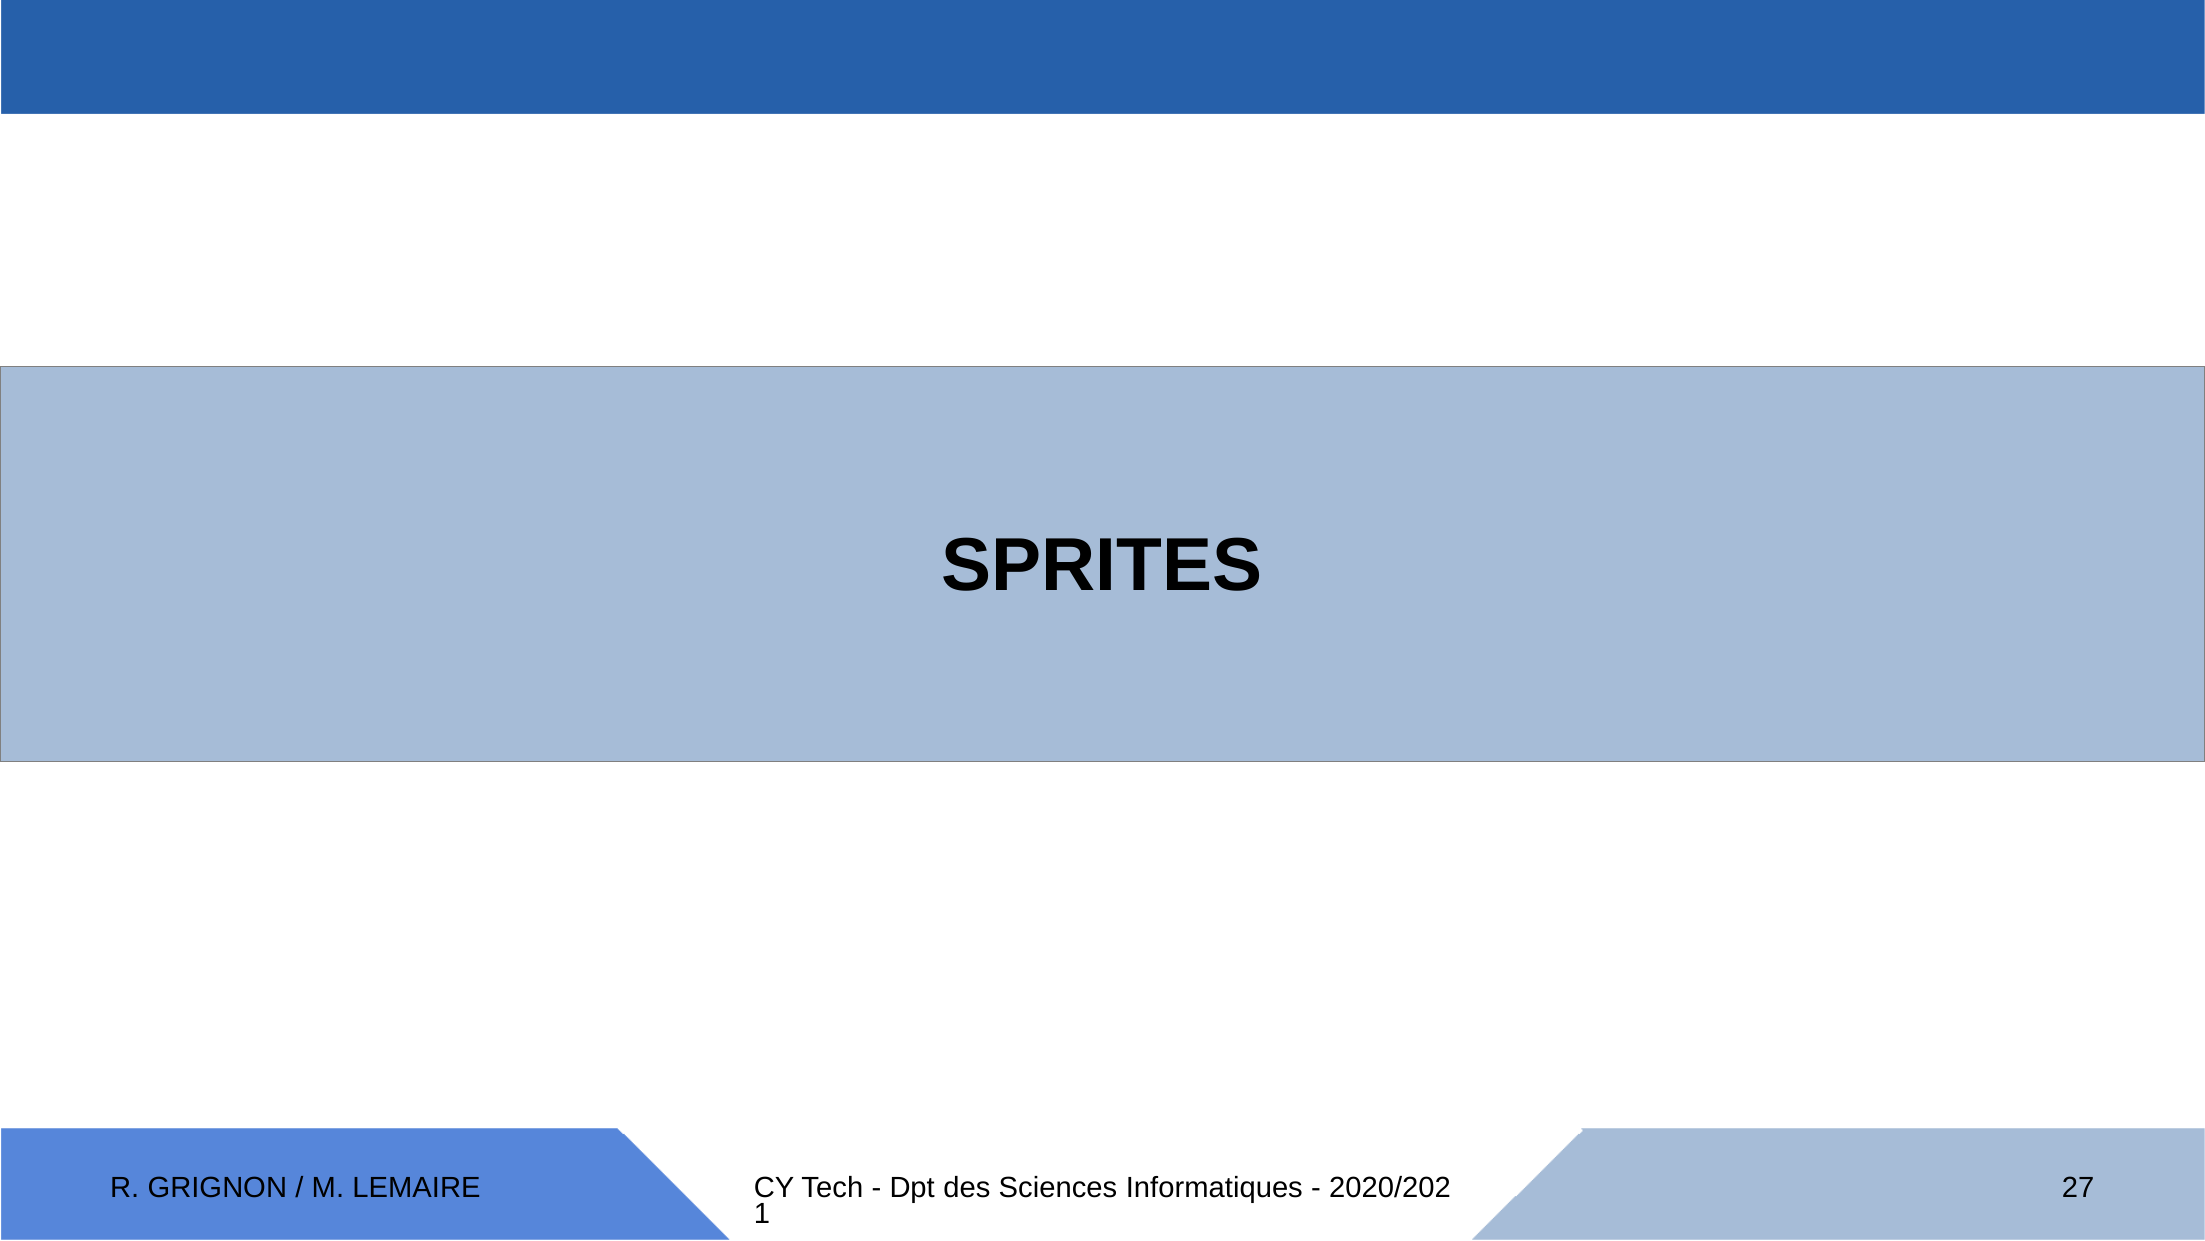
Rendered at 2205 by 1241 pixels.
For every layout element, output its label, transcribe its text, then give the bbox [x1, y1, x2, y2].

picture [0, 762, 2205, 1241]
picture [0, 0, 2205, 366]
text_box SPRITES [0, 366, 2205, 762]
